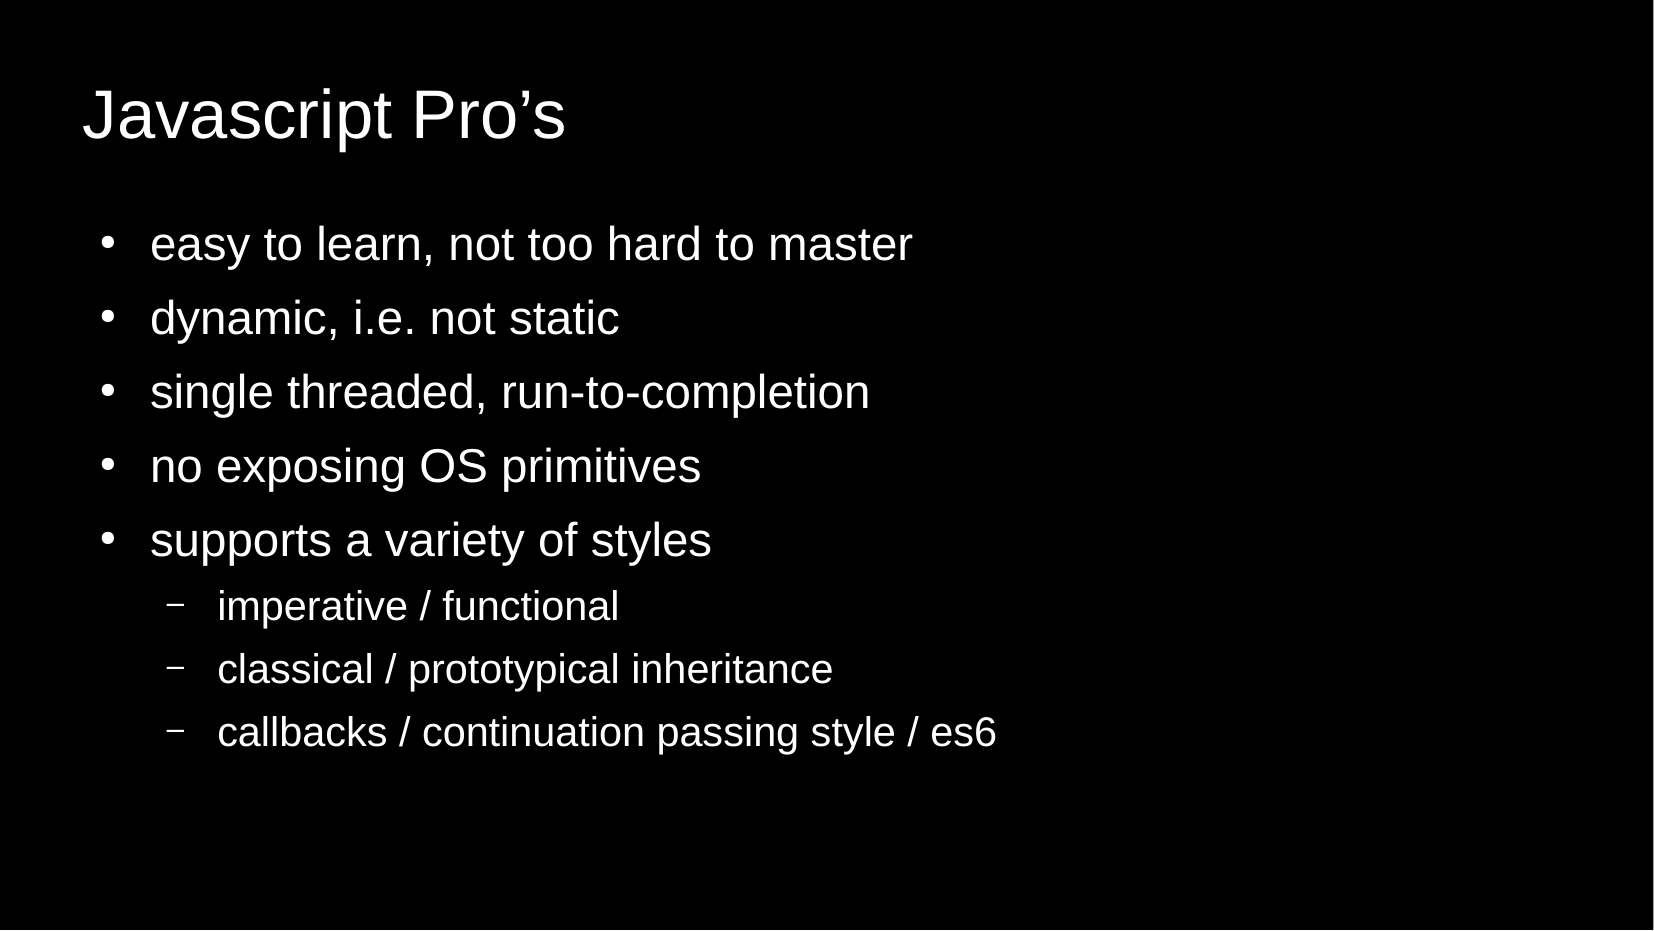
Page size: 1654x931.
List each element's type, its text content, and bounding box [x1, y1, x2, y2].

title Javascript Pro’s [82, 37, 1571, 193]
list easy to learn, not too hard to master dynamic, i.e. not static single threaded, run-to-completion no exposing OS primitives supports a variety of styles imperative / functional classical / prototypical inheritance callbacks / continuation passing style / es6 [82, 217, 1571, 758]
